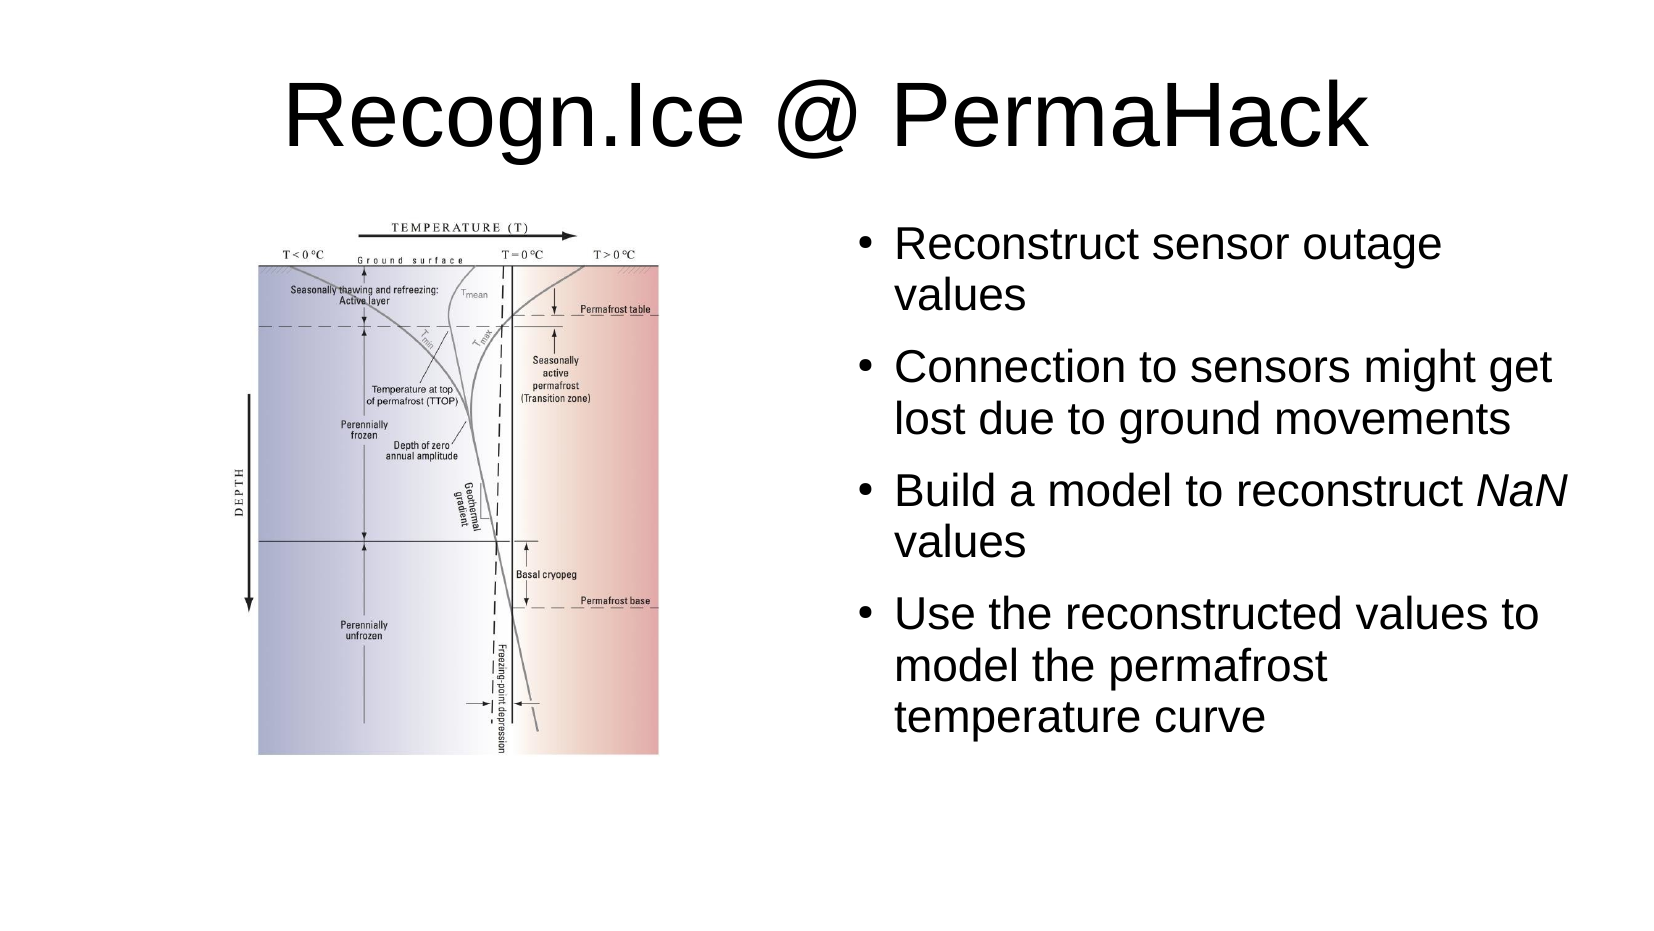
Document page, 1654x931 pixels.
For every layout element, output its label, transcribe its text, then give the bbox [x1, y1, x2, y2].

list Reconstruct sensor outage values Connection to sensors might get lost due to ground movements Build a model to reconstruct NaN values Use the reconstructed values to model the permafrost temperature curve [845, 217, 1572, 758]
title Recogn.Ice @ PermaHack [82, 37, 1571, 193]
picture [231, 217, 660, 758]
